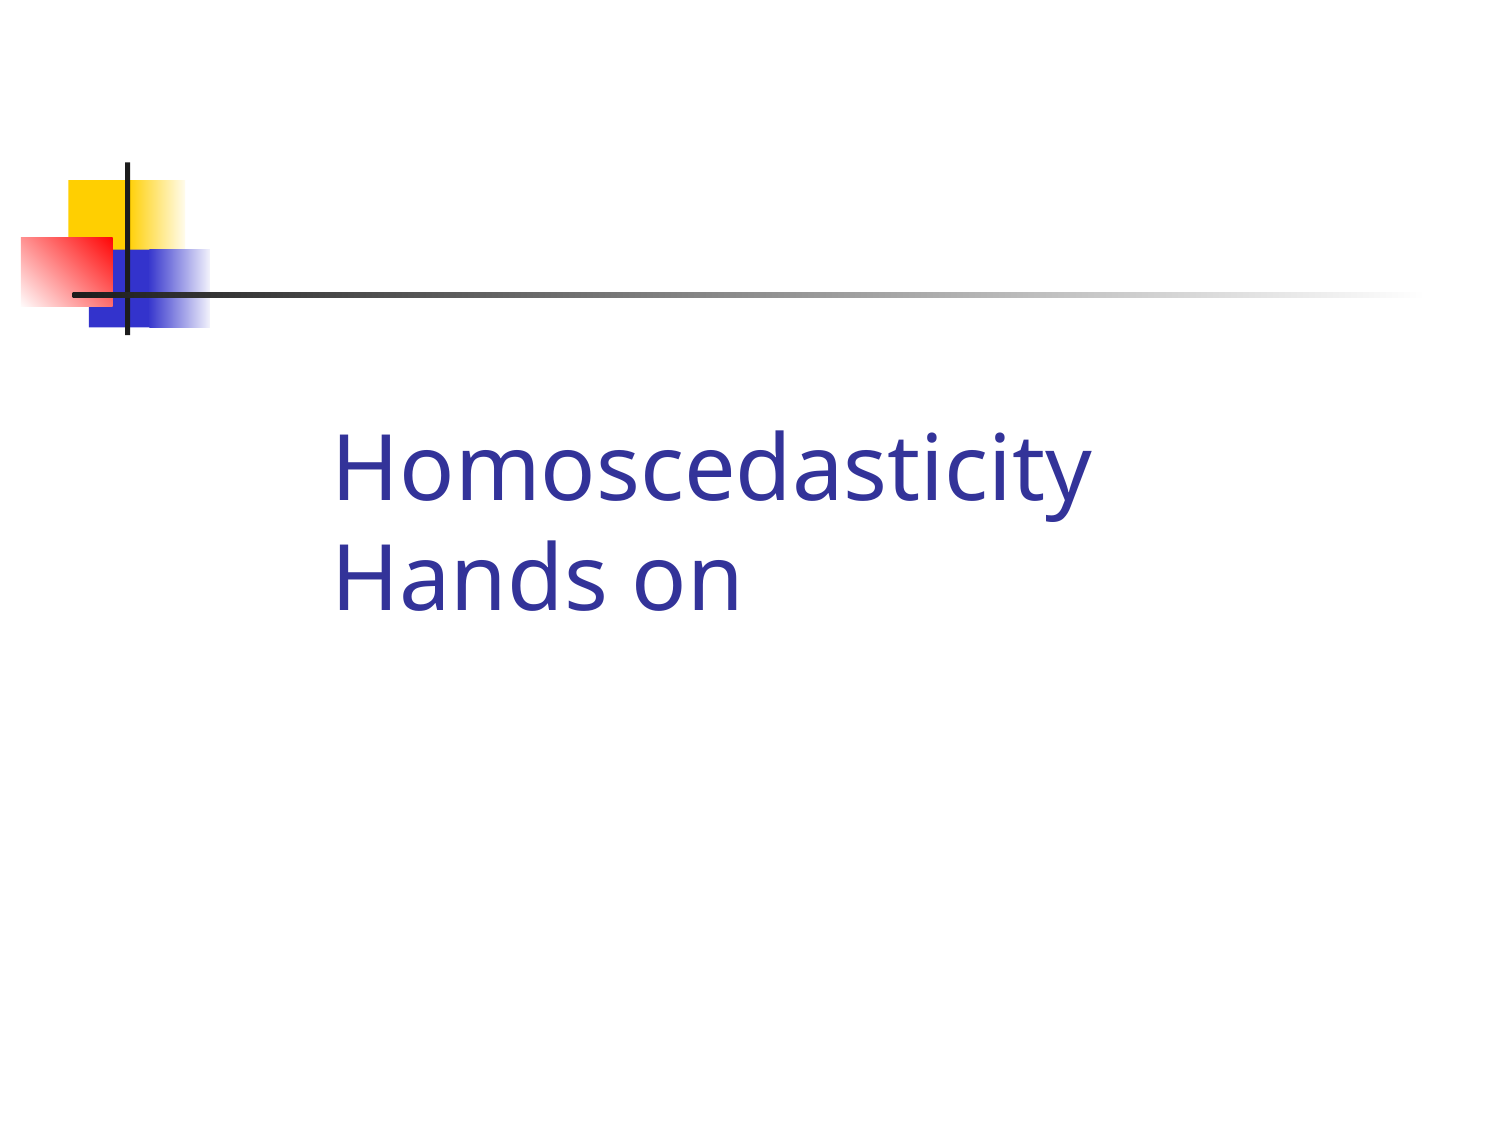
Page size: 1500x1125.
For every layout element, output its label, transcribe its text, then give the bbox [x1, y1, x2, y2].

title Homoscedasticity Hands on [174, 400, 1453, 637]
